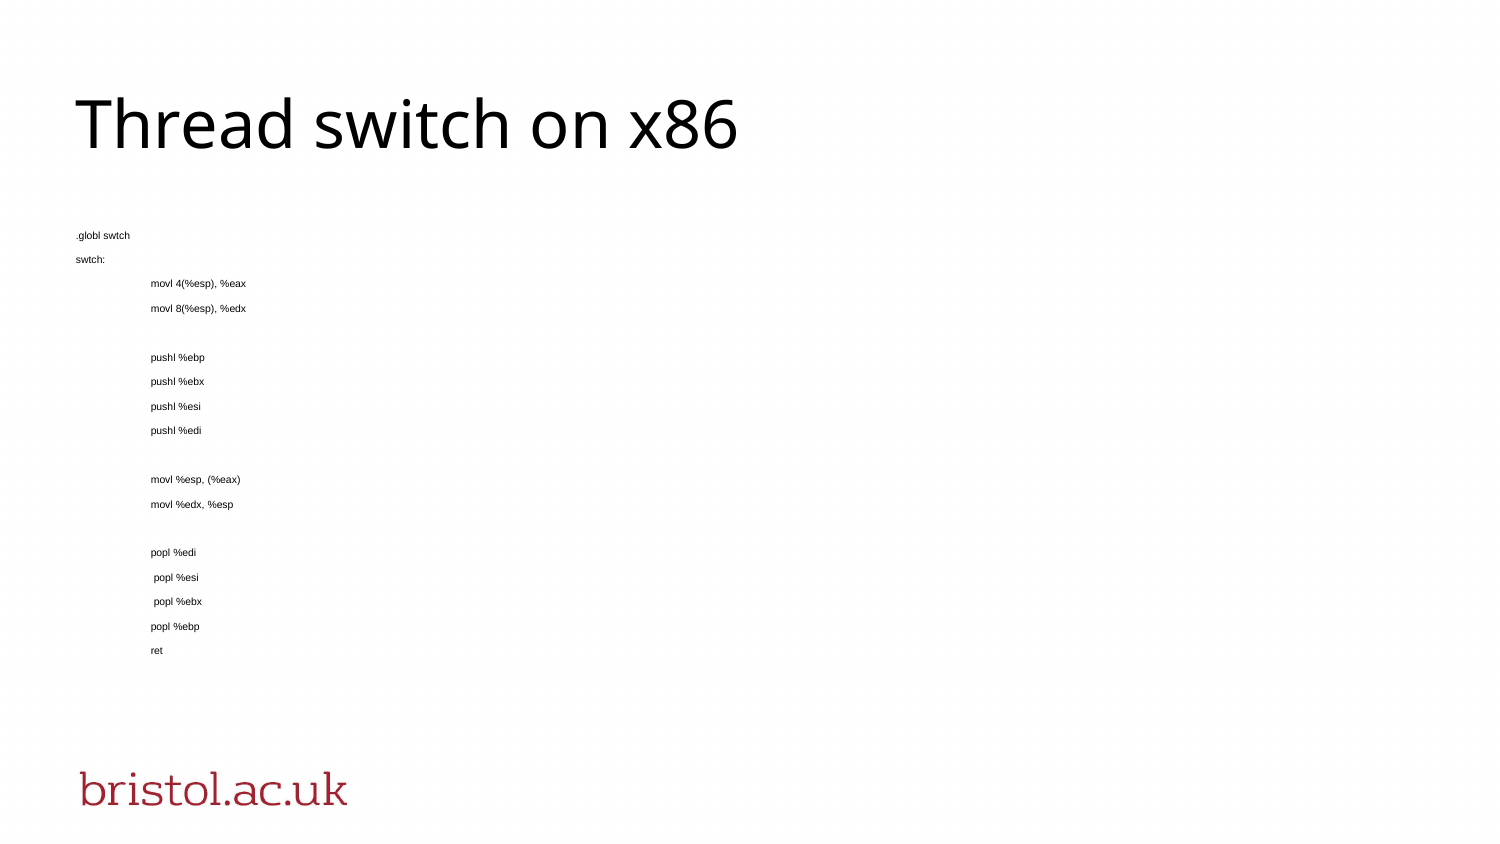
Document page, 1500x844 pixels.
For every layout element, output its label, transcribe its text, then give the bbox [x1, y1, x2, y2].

list .globl swtch swtch: movl 4(%esp), %eax movl 8(%esp), %edx pushl %ebp pushl %ebx pushl %esi pushl %edi movl %esp, (%eax) movl %edx, %esp popl %edi popl %esi popl %ebx popl %ebp ret [60, 224, 1440, 699]
title Thread switch on x86 [60, 44, 1440, 209]
